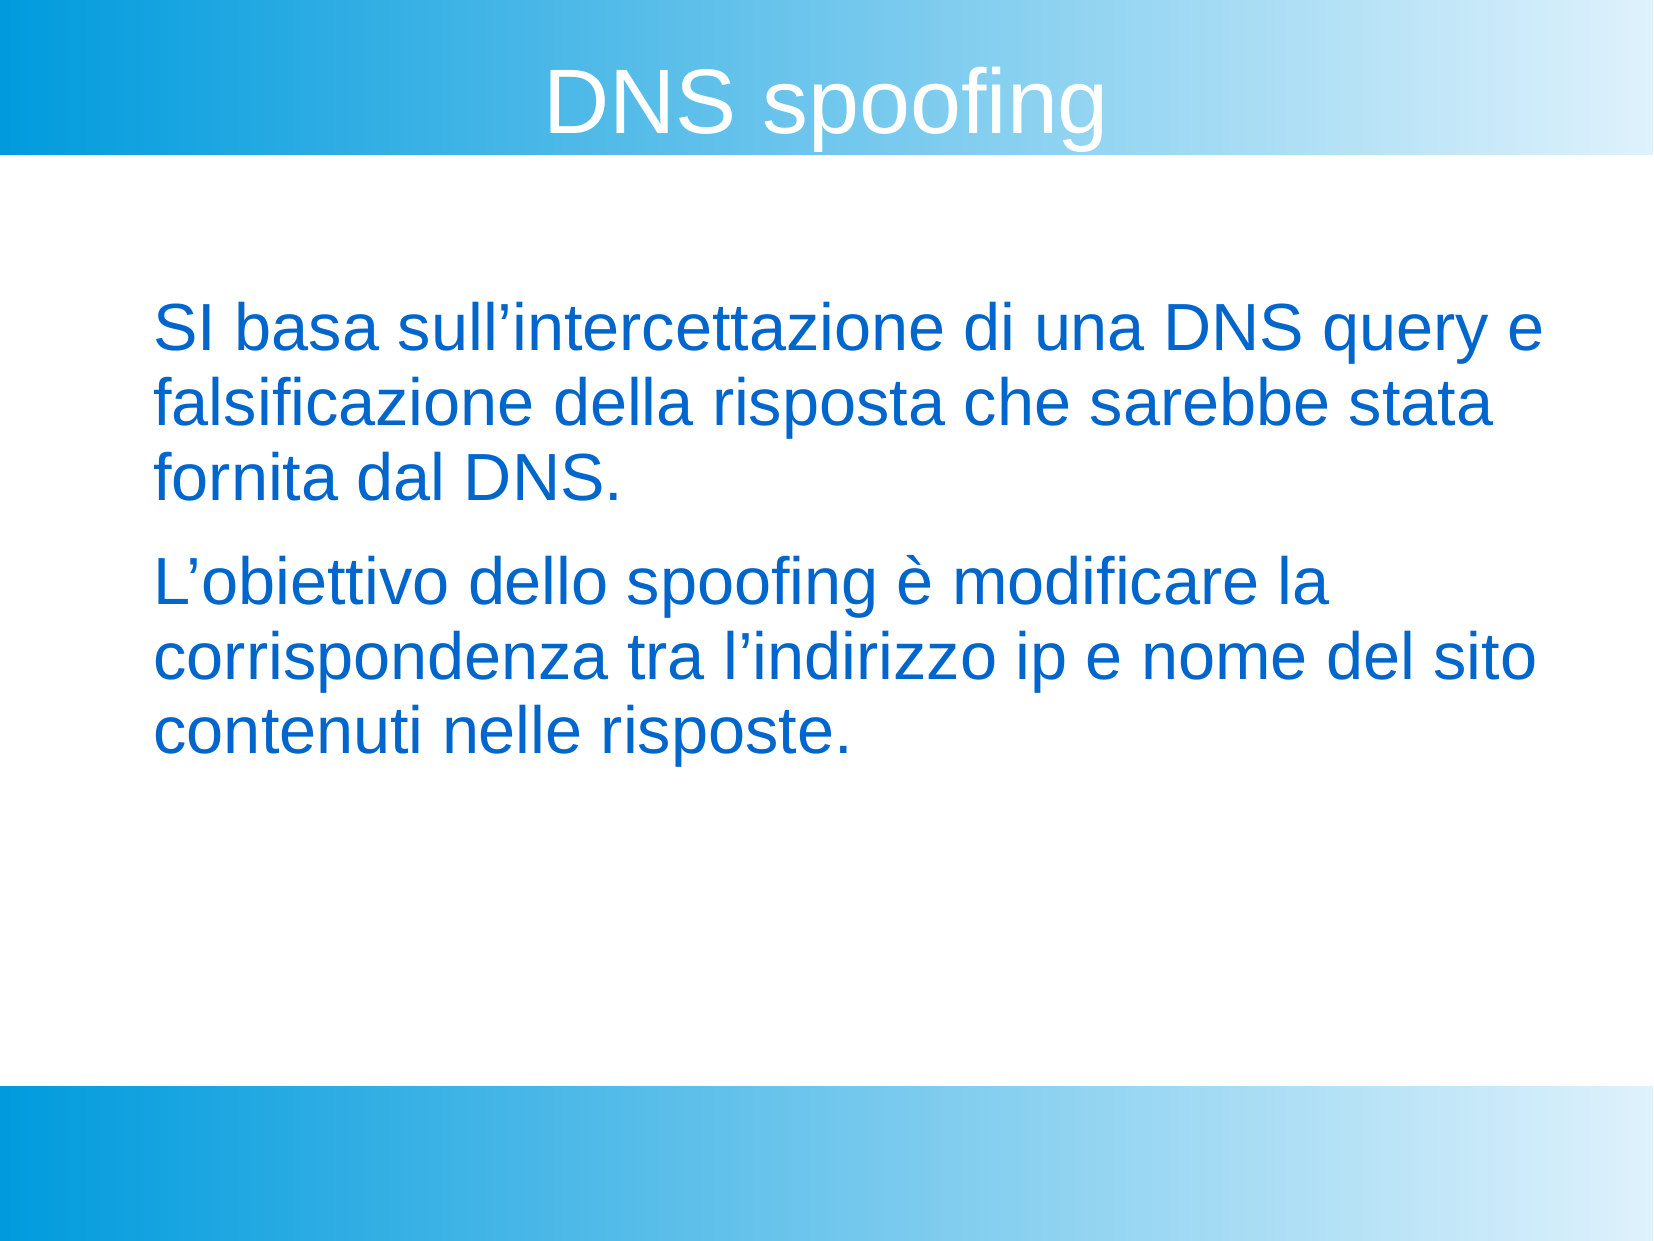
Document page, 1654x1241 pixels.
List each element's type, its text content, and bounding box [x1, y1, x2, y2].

title DNS spoofing [82, 49, 1571, 155]
list SI basa sull’intercettazione di una DNS query e falsificazione della risposta che sarebbe stata fornita dal DNS. L’obiettivo dello spoofing è modificare la corrispondenza tra l’indirizzo ip e nome del sito contenuti nelle risposte. [82, 290, 1571, 1010]
